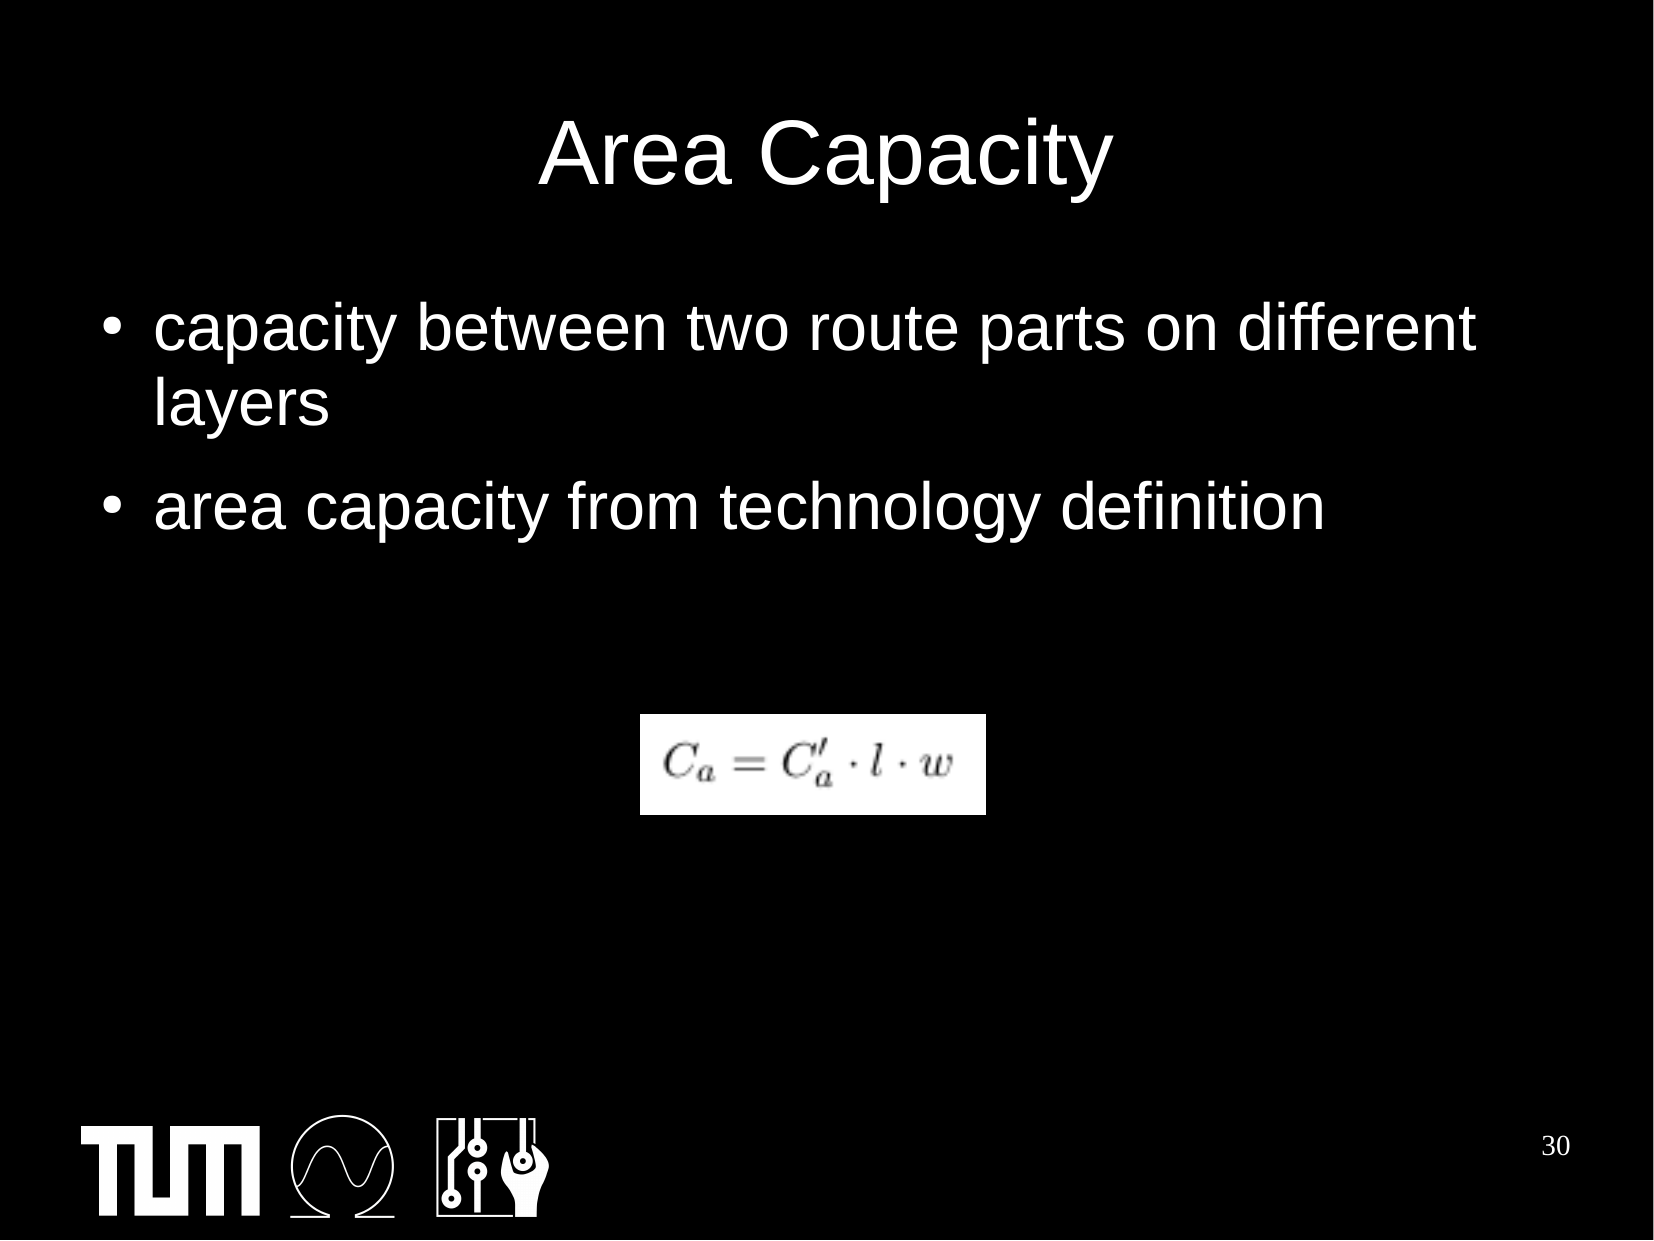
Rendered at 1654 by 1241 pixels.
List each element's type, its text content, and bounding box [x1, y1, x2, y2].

picture [283, 1109, 402, 1227]
title Area Capacity [82, 49, 1571, 257]
picture [640, 714, 986, 815]
picture [63, 1108, 272, 1227]
list capacity between two route parts on different layers area capacity from technology definition [82, 290, 1571, 1109]
picture [425, 1109, 554, 1227]
